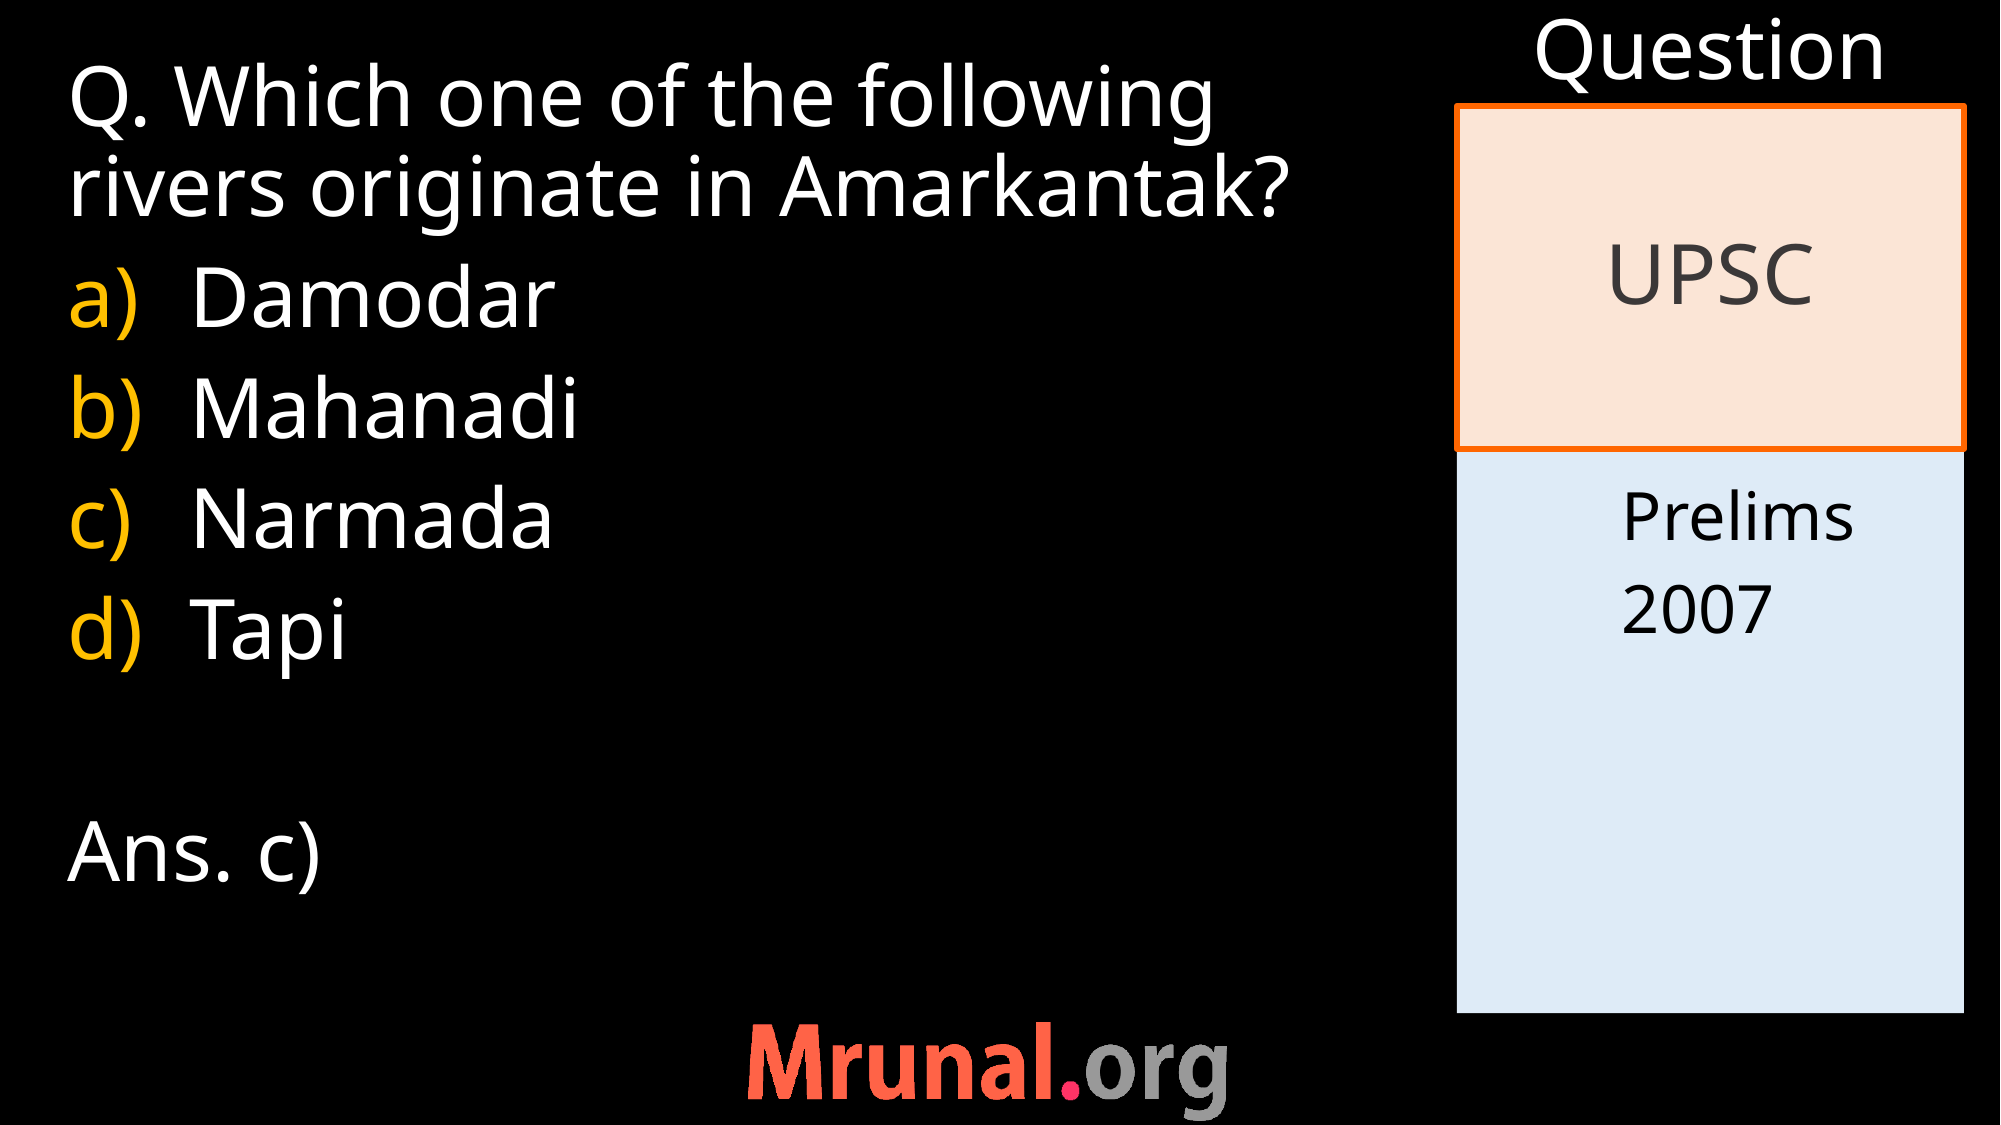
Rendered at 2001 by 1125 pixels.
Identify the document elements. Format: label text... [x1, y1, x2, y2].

picture [741, 1014, 1230, 1125]
title UPSC [1456, 106, 1964, 449]
list Prelims 2007 [1456, 452, 1964, 1014]
list Q. Which one of the following rivers originate in Amarkantak? Damodar Mahanadi Narmada Tapi Ans. c) [52, 47, 1447, 1014]
list Question [1457, 0, 1964, 106]
